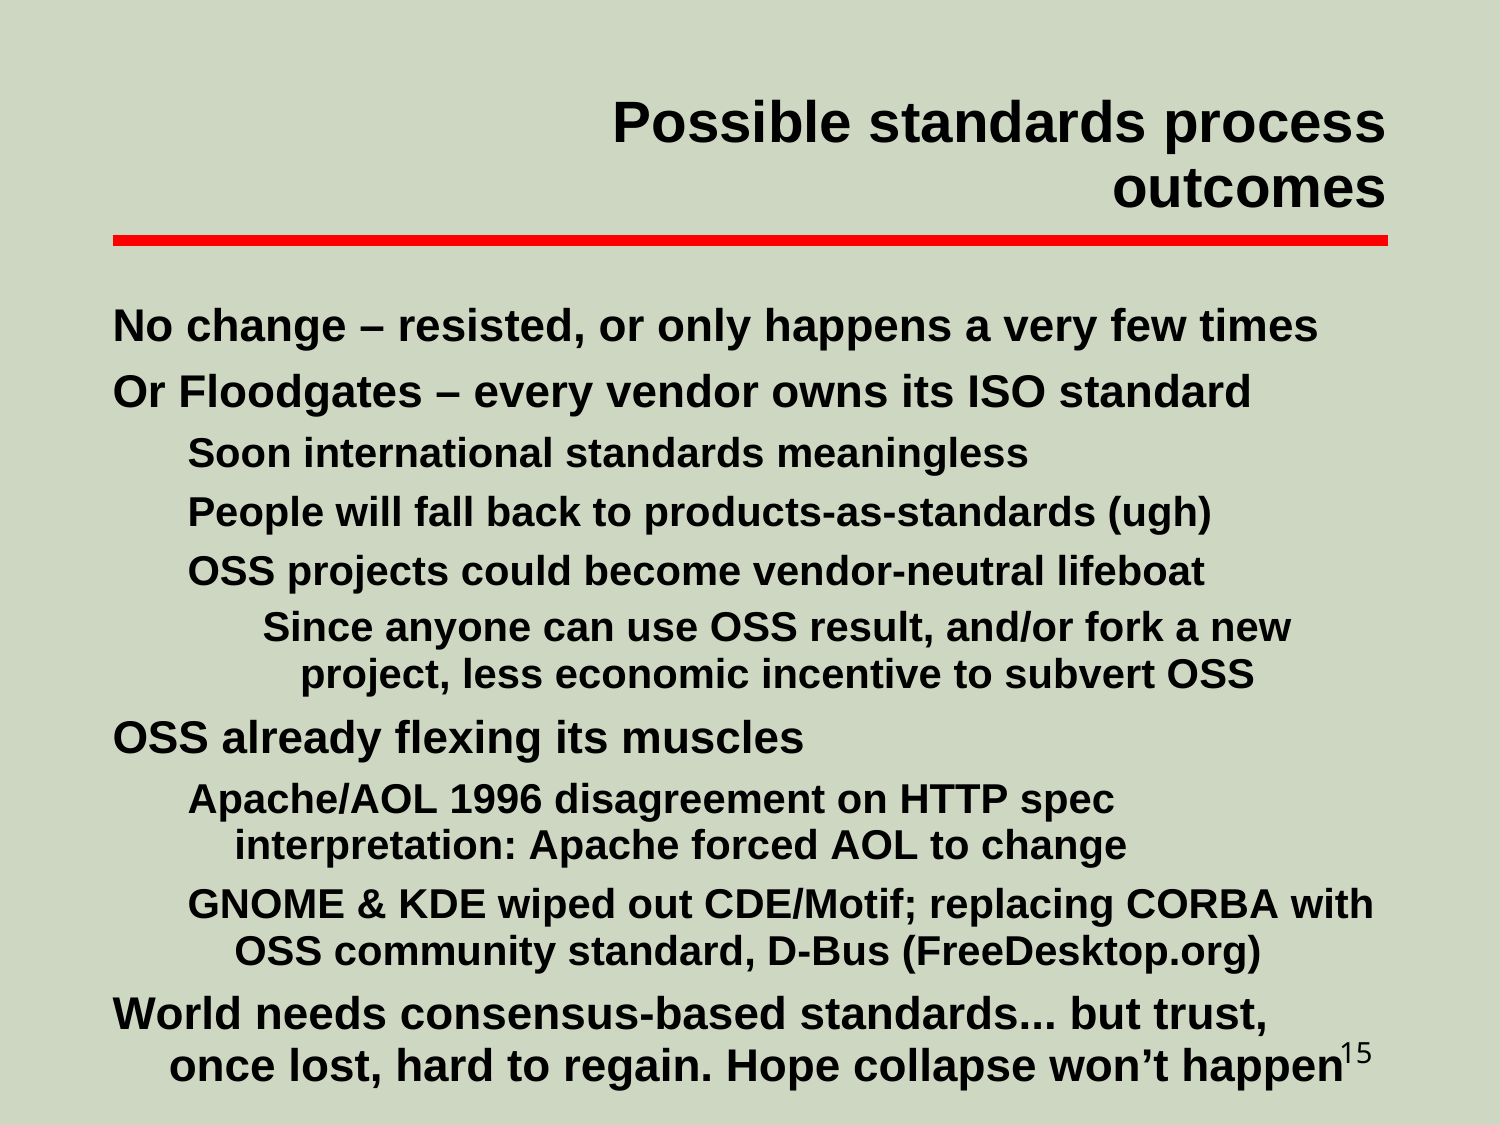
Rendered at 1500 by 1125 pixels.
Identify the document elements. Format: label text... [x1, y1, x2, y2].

list No change – resisted, or only happens a very few times Or Floodgates – every vendor owns its ISO standard Soon international standards meaningless People will fall back to products-as-standards (ugh) OSS projects could become vendor-neutral lifeboat Since anyone can use OSS result, and/or fork a new project, less economic incentive to subvert OSS OSS already flexing its muscles Apache/AOL 1996 disagreement on HTTP spec interpretation: Apache forced AOL to change GNOME & KDE wiped out CDE/Motif; replacing CORBA with OSS community standard, D-Bus (FreeDesktop.org) World needs consensus-based standards... but trust, once lost, hard to regain. Hope collapse won’t happen [112, 299, 1388, 1091]
title Possible standards process outcomes [337, 89, 1388, 220]
